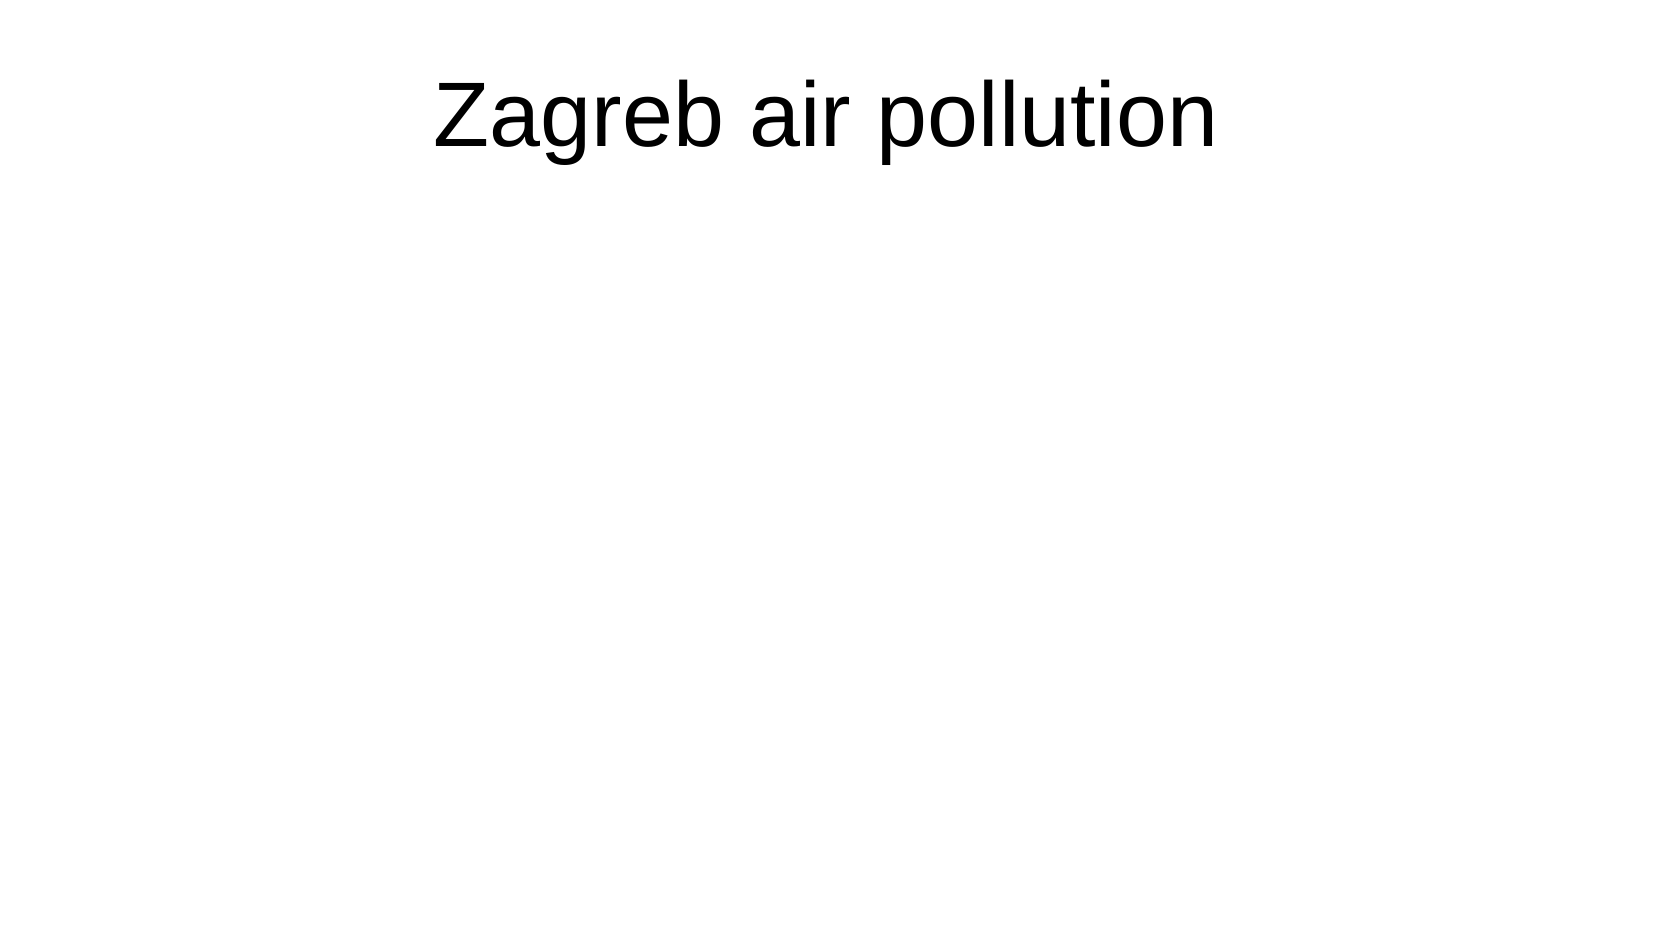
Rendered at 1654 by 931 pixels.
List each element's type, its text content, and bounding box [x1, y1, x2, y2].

title Zagreb air pollution [82, 37, 1571, 193]
